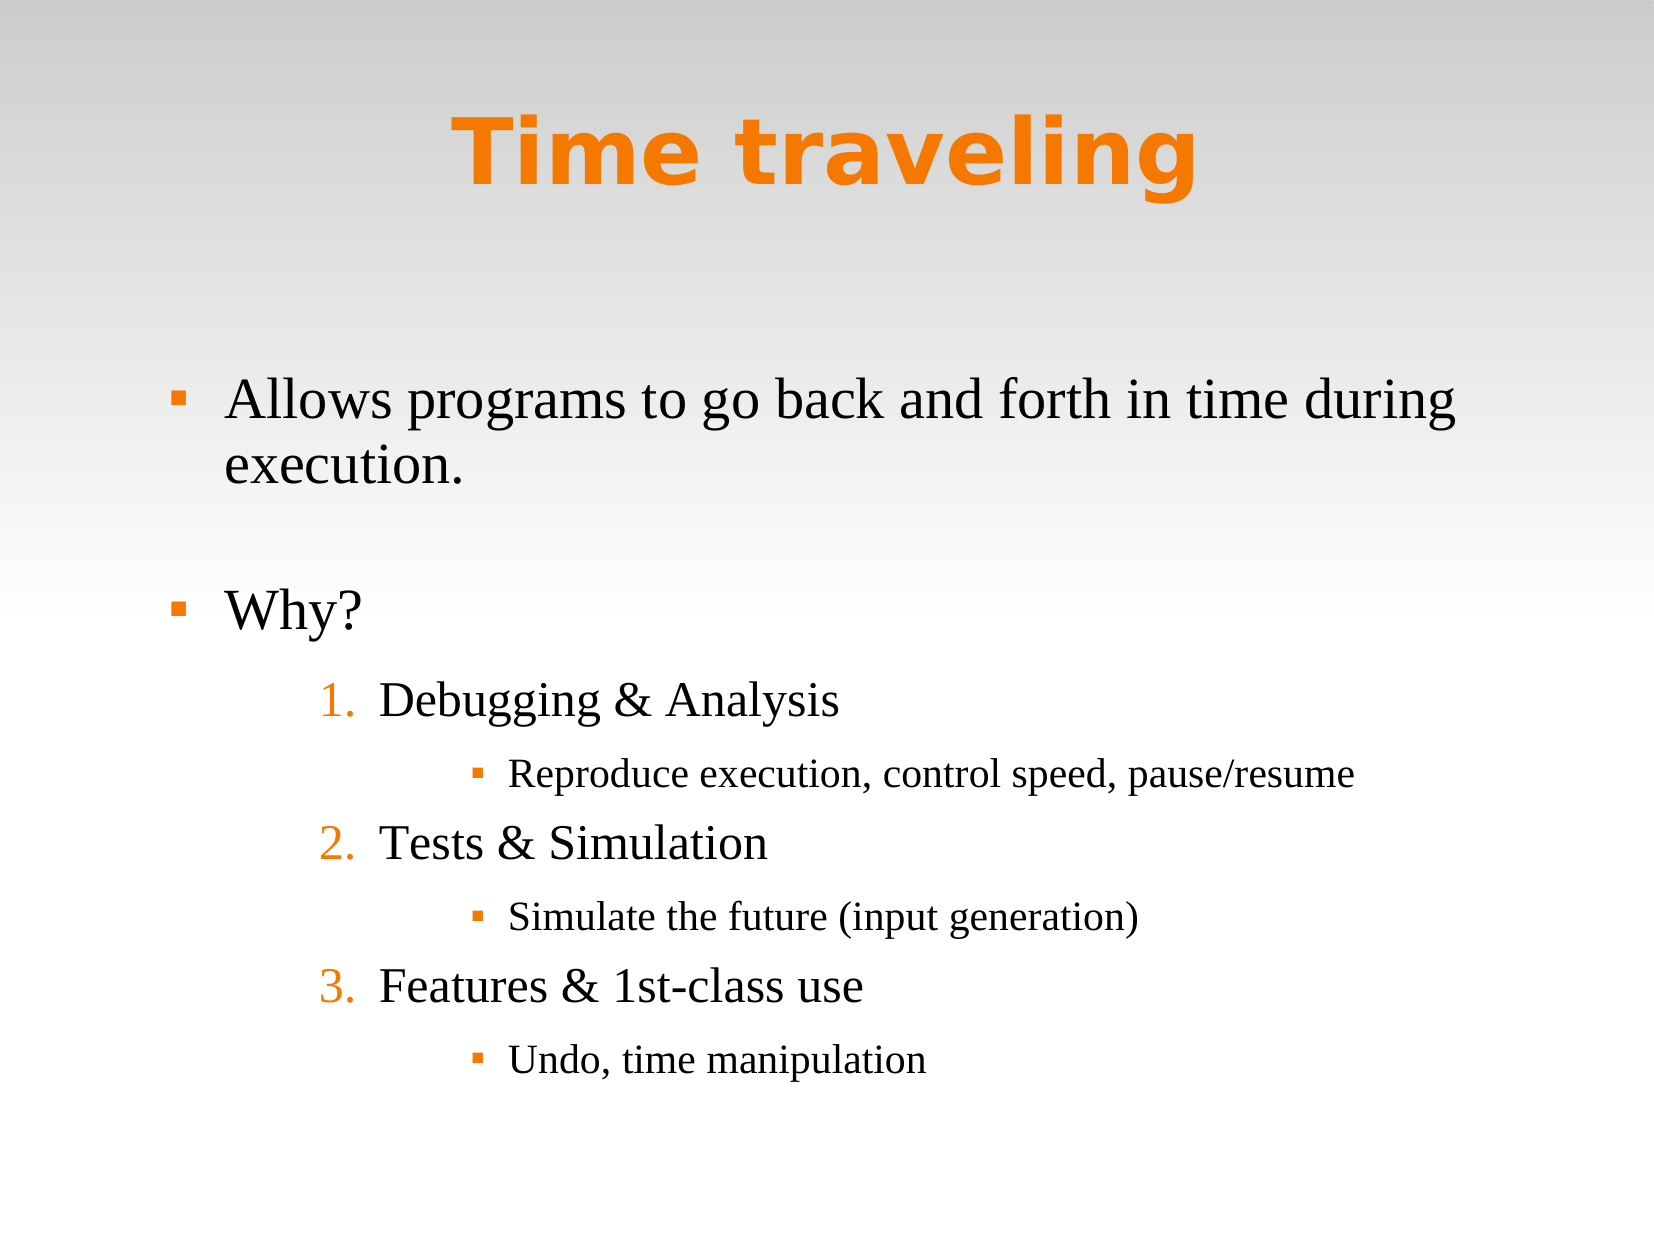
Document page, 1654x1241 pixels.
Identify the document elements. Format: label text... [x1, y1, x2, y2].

list Allows programs to go back and forth in time during execution. Why? Debugging & Analysis Reproduce execution, control speed, pause/resume Tests & Simulation Simulate the future (input generation) Features & 1st-class use Undo, time manipulation [82, 272, 1576, 1138]
title Time traveling [82, 49, 1571, 257]
